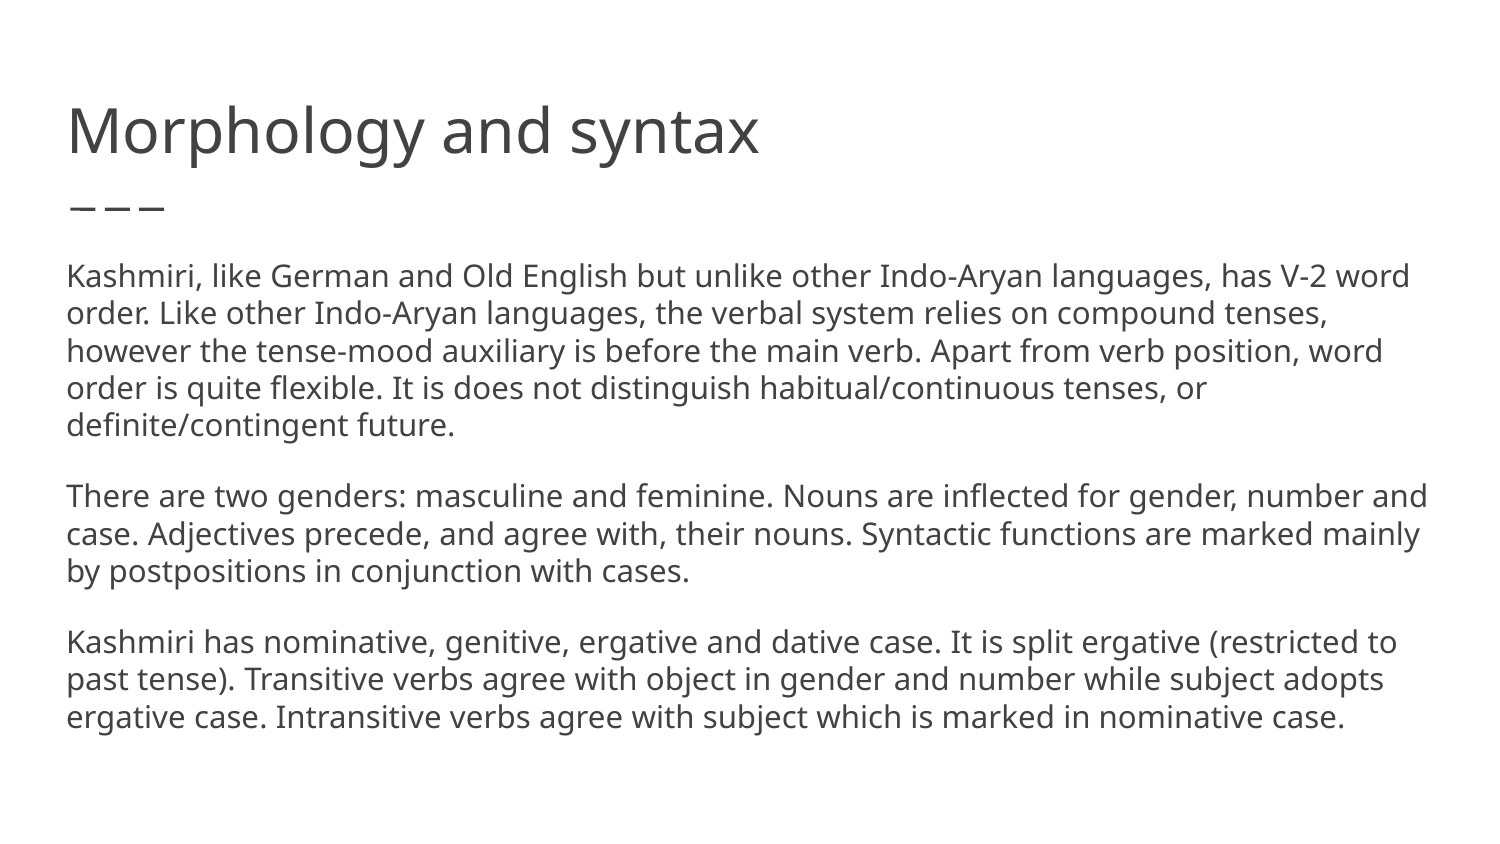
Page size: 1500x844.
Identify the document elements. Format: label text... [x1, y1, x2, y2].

title Morphology and syntax [51, 61, 1449, 182]
list Kashmiri, like German and Old English but unlike other Indo-Aryan languages, has V-2 word order. Like other Indo-Aryan languages, the verbal system relies on compound tenses, however the tense-mood auxiliary is before the main verb. Apart from verb position, word order is quite flexible. It is does not distinguish habitual/continuous tenses, or definite/contingent future. There are two genders: masculine and feminine. Nouns are inflected for gender, number and case. Adjectives precede, and agree with, their nouns. Syntactic functions are marked mainly by postpositions in conjunction with cases. Kashmiri has nominative, genitive, ergative and dative case. It is split ergative (restricted to past tense). Transitive verbs agree with object in gender and number while subject adopts ergative case. Intransitive verbs agree with subject which is marked in nominative case. [51, 240, 1449, 750]
